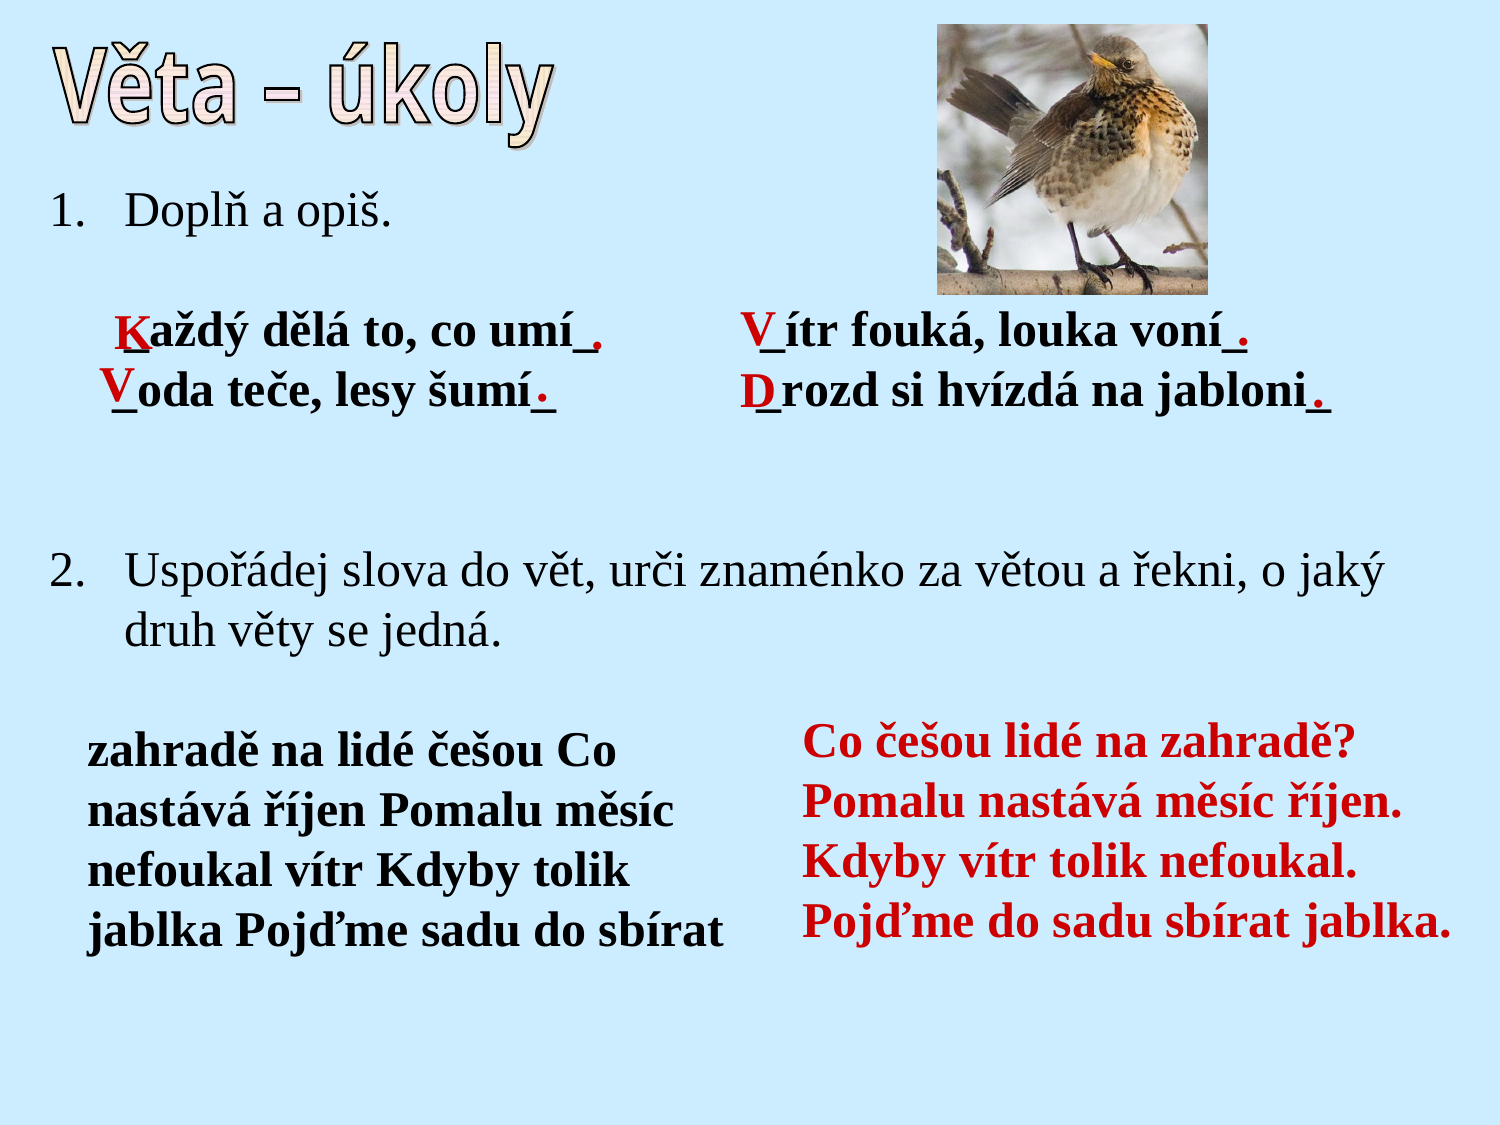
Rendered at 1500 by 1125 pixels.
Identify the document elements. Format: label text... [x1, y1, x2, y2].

text_box V . [725, 287, 1267, 349]
text_box K . [100, 291, 619, 368]
text_box K . [127, 333, 138, 344]
picture [937, 24, 1208, 295]
text_box V . [85, 344, 576, 420]
text_box Věta – úkoly [53, 48, 107, 123]
text_box Věta – úkoly [108, 64, 151, 124]
text_box Co češou lidé na zahradě? Pomalu nastává měsíc říjen. Kdyby vítr tolik nefoukal. Pojďme do sadu sbírat jablka. [787, 699, 1468, 956]
text_box Věta – úkoly [112, 42, 148, 60]
text_box Věta – úkoly [343, 42, 368, 60]
text_box D . [725, 349, 1342, 426]
text_box Věta – úkoly [155, 53, 188, 124]
text_box Věta – úkoly [330, 65, 372, 124]
text_box Věta – úkoly [506, 65, 554, 148]
text_box Věta – úkoly [433, 64, 478, 124]
text_box Věta – úkoly [264, 88, 300, 101]
text_box Věta – úkoly [384, 43, 430, 123]
text_box Doplň a opiš. _aždý dělá to, co umí_ _ítr fouká, louka voní_ _oda teče, lesy šumí_ _rozd si hvízdá na jabloni_ 2. Uspořádej slova do vět, urči znaménko za větou a řekni, o jaký druh věty se jedná. zahradě na lidé češou Co nastává říjen Pomalu měsíc nefoukal vítr Kdyby tolik jablka Pojďme sadu do sbírat [34, 169, 1471, 965]
text_box Věta – úkoly [487, 43, 500, 123]
text_box Věta – úkoly [193, 64, 234, 124]
